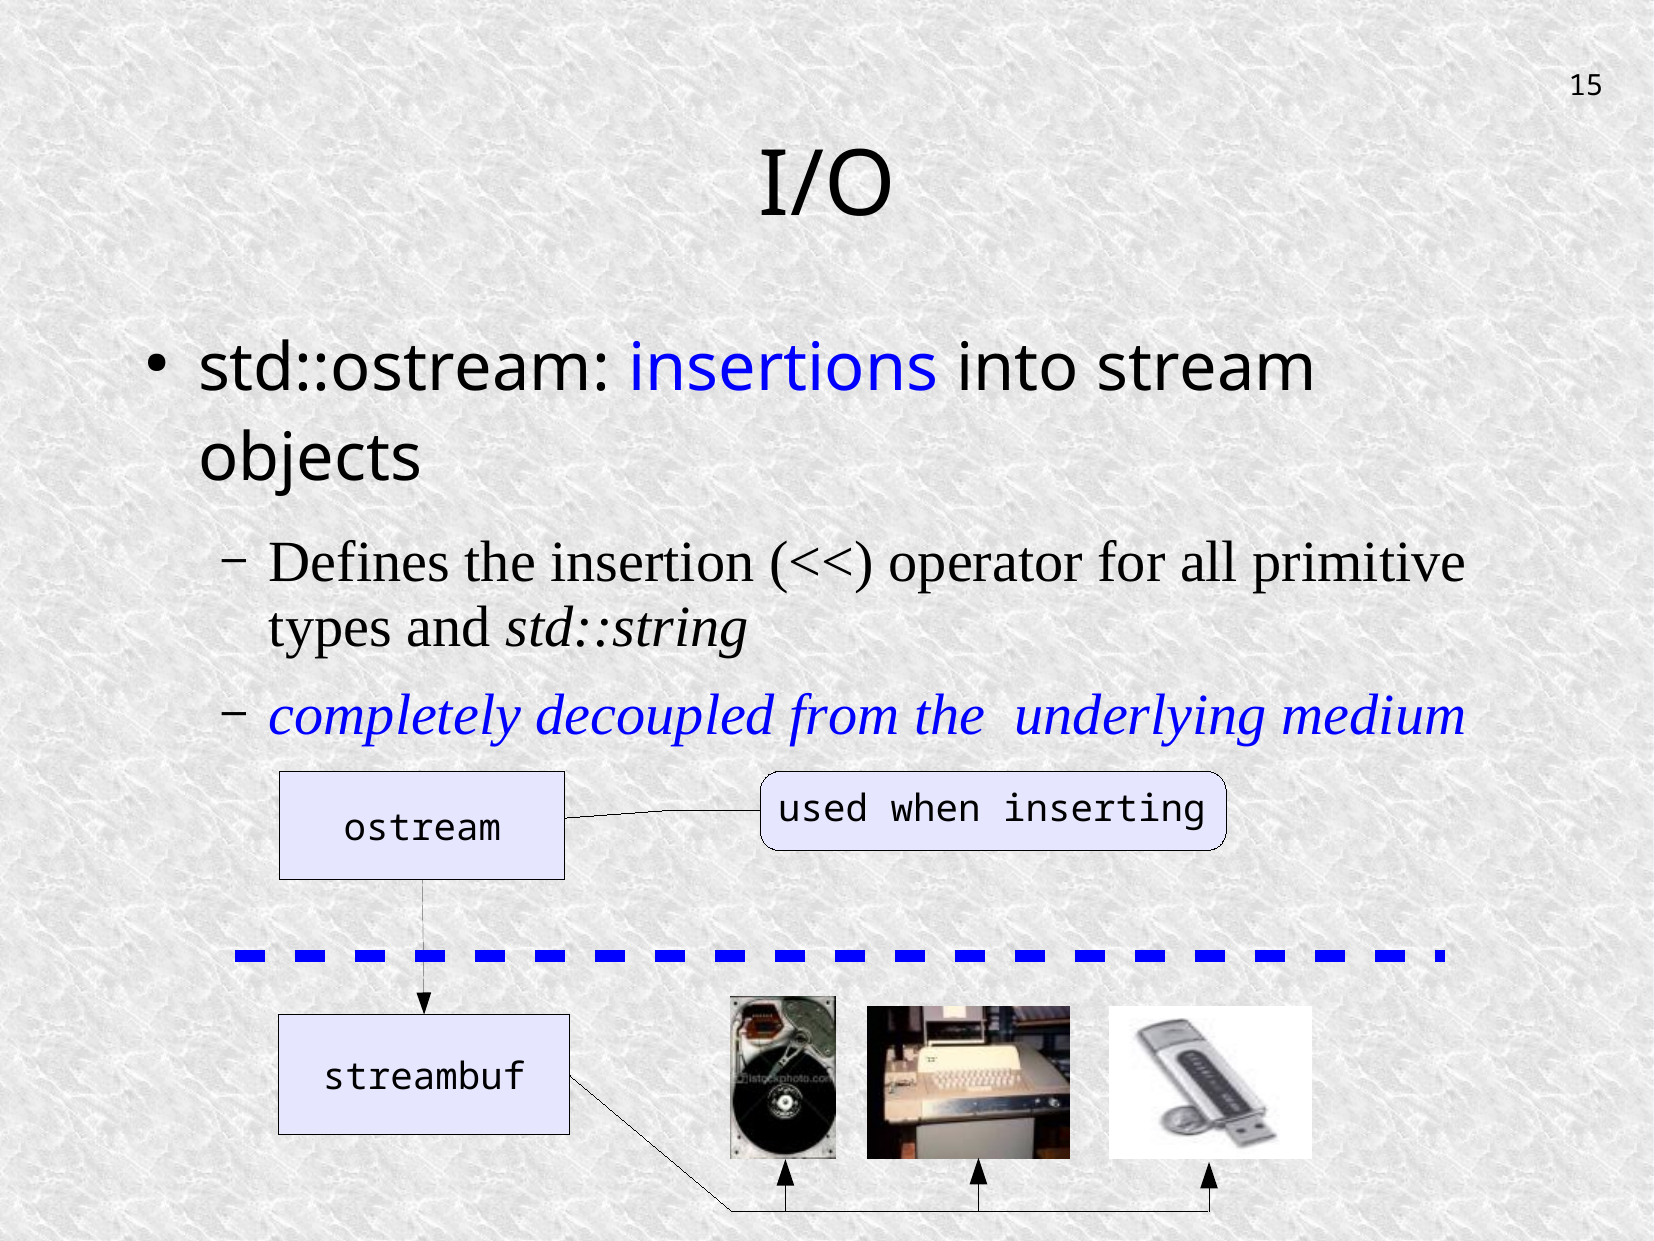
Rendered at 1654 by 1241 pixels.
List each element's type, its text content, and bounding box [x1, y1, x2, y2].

picture [0, 0, 1654, 1241]
text_box streambuf [278, 1014, 570, 1135]
list std::ostream: insertions into stream objects Defines the insertion (<<) operator for all primitive types and std::string completely decoupled from the underlying medium [127, 318, 1556, 1011]
title I/O [121, 76, 1534, 284]
text_box used when inserting [778, 781, 1214, 827]
text_box ostream [279, 771, 565, 880]
